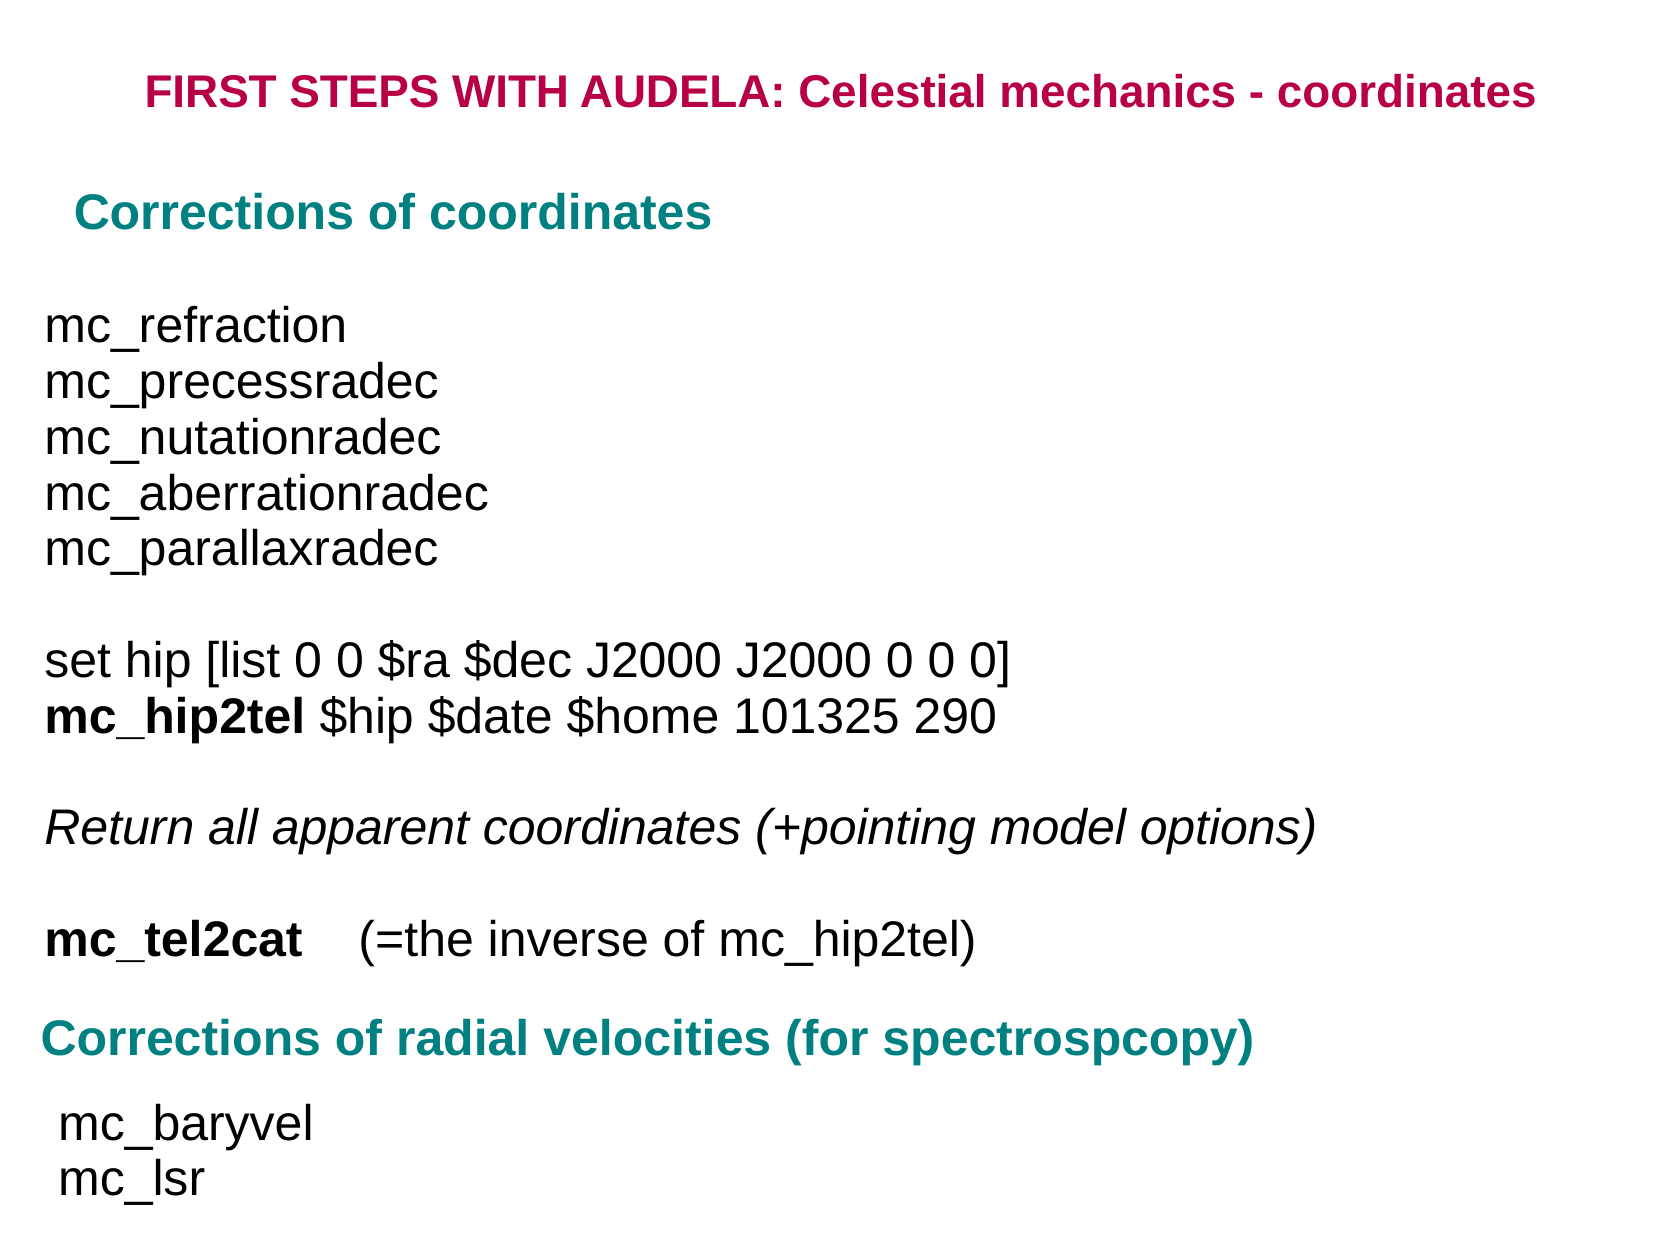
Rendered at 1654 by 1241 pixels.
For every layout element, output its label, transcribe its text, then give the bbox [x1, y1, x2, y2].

text_box mc_refraction mc_precessradec mc_nutationradec mc_aberrationradec mc_parallaxradec set hip [list 0 0 $ra $dec J2000 J2000 0 0 0] mc_hip2tel $hip $date $home 101325 290 Return all apparent coordinates (+pointing model options) mc_tel2cat (=the inverse of mc_hip2tel) [29, 290, 1654, 979]
text_box FIRST STEPS WITH AUDELA: Celestial mechanics - coordinates [129, 59, 1553, 127]
text_box mc_baryvel mc_lsr [43, 1087, 1654, 1241]
text_box Corrections of coordinates [59, 177, 728, 249]
text_box Corrections of radial velocities (for spectrospcopy) [25, 1002, 1270, 1075]
